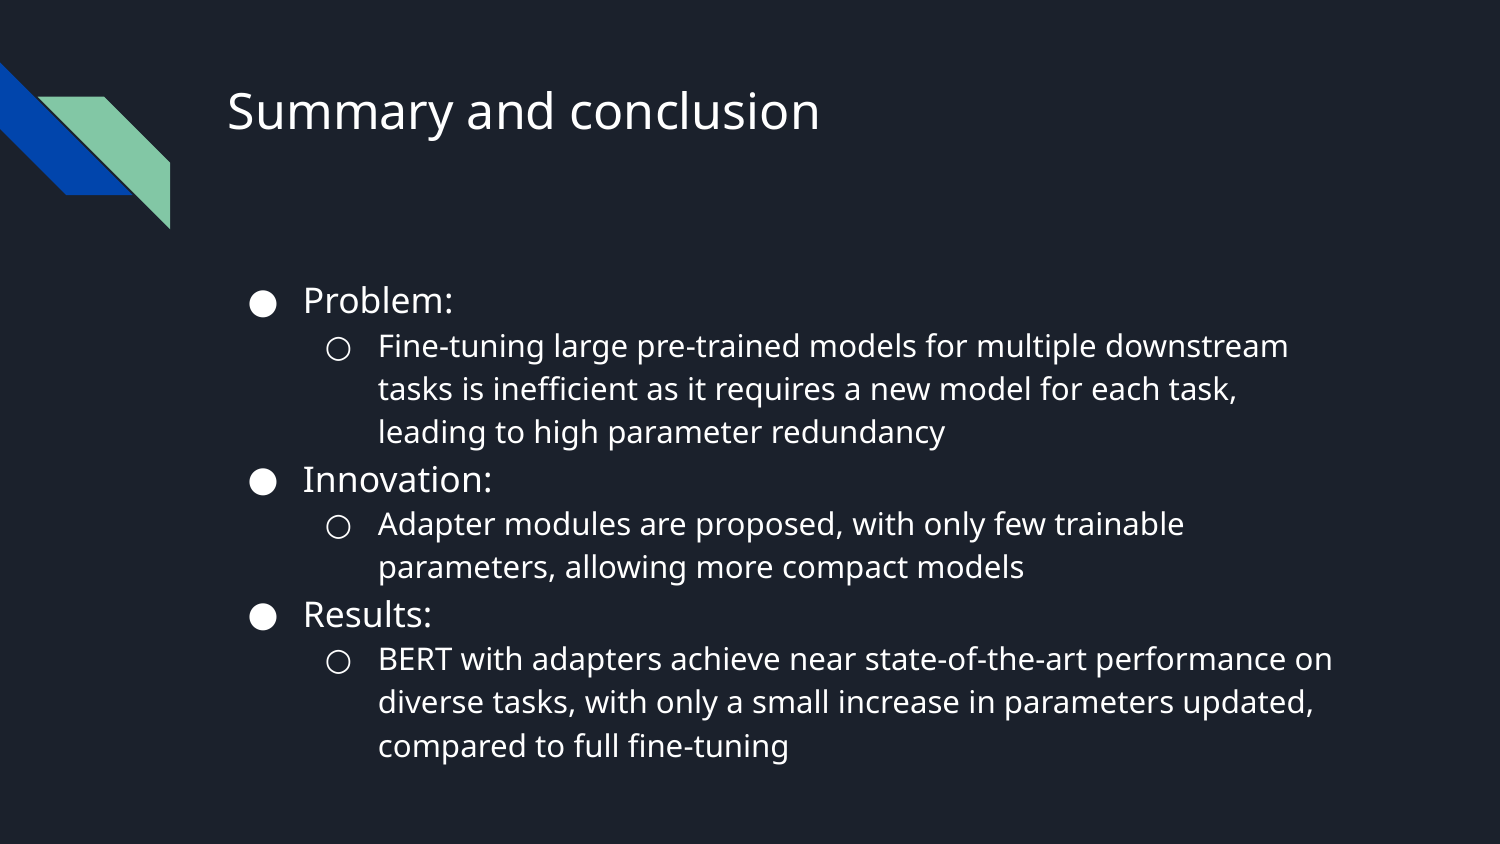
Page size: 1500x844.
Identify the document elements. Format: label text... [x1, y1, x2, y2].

title Summary and conclusion [212, 64, 1368, 215]
list Problem: Fine-tuning large pre-trained models for multiple downstream tasks is inefficient as it requires a new model for each task, leading to high parameter redundancy Innovation: Adapter modules are proposed, with only few trainable parameters, allowing more compact models Results: BERT with adapters achieve near state-of-the-art performance on diverse tasks, with only a small increase in parameters updated, compared to full fine-tuning [212, 257, 1368, 735]
